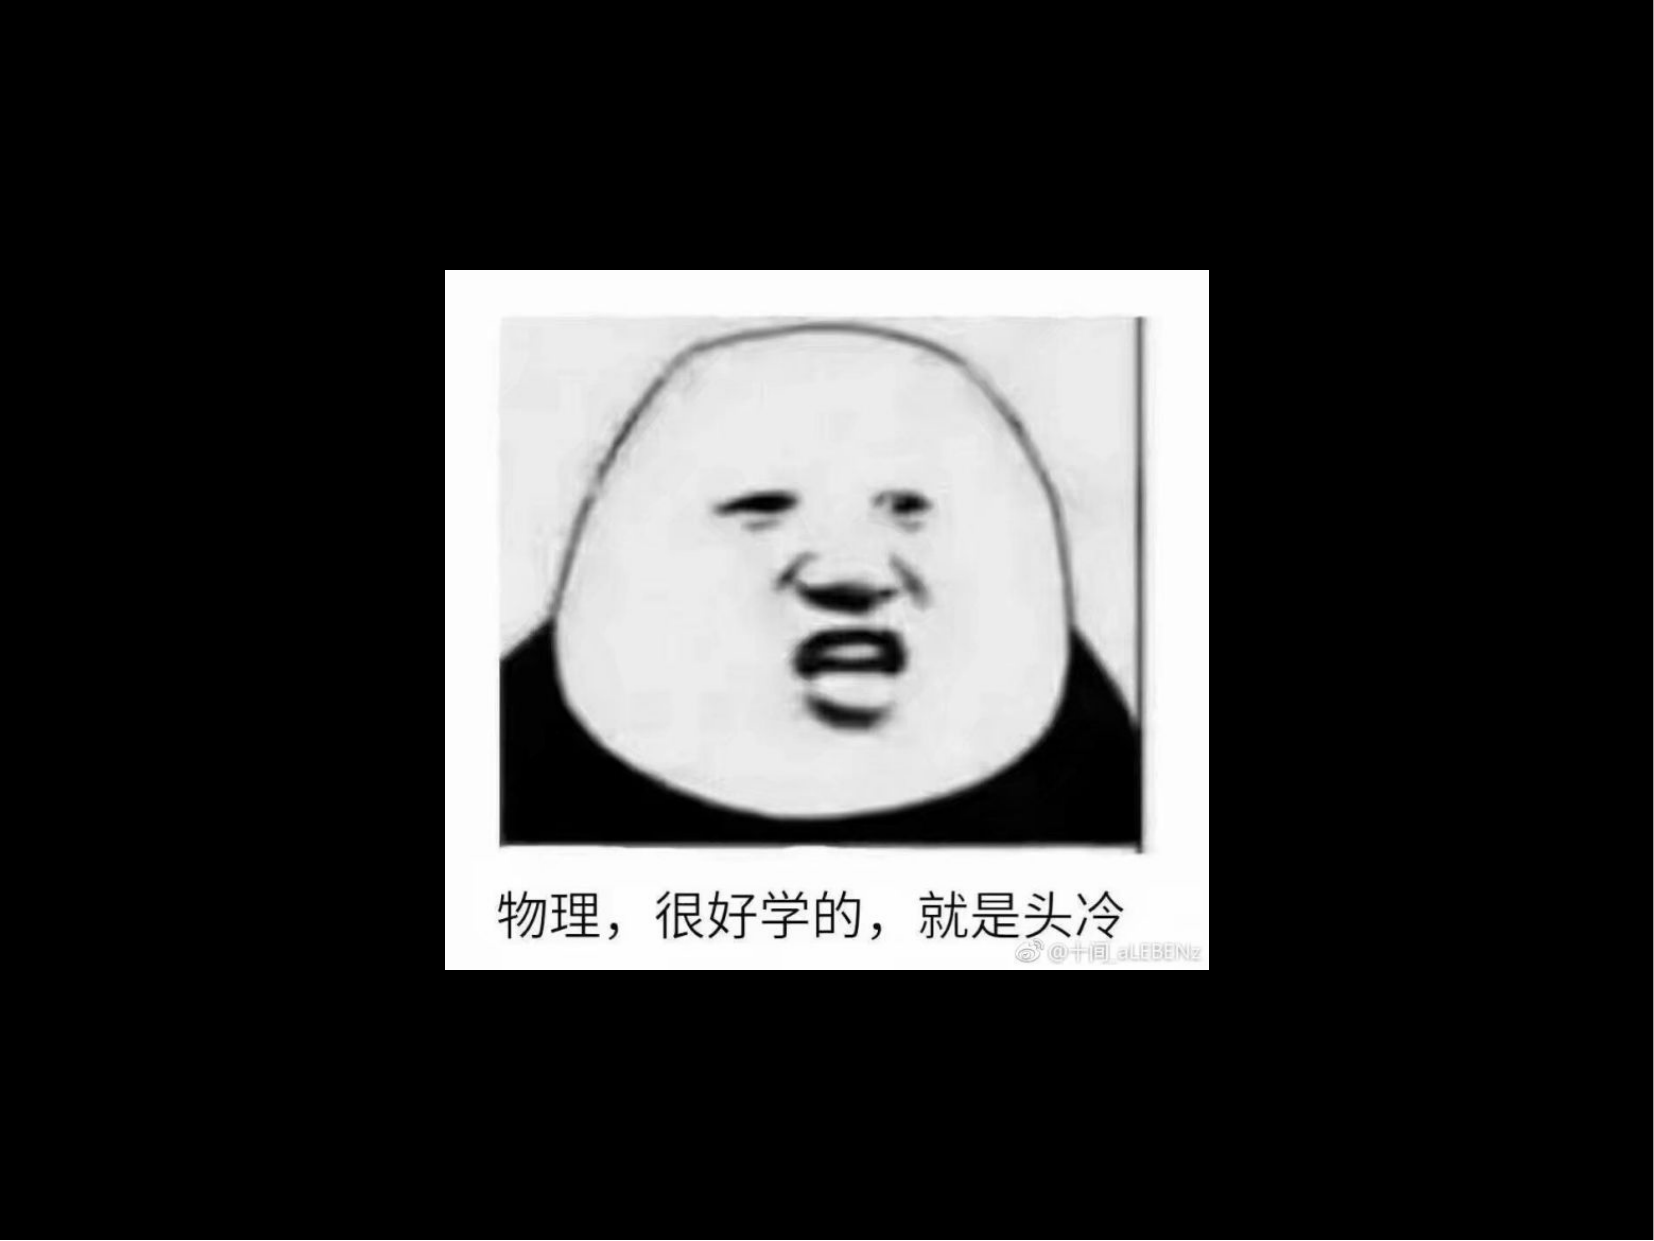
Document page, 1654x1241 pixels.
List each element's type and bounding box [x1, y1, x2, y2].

picture [445, 270, 1209, 970]
